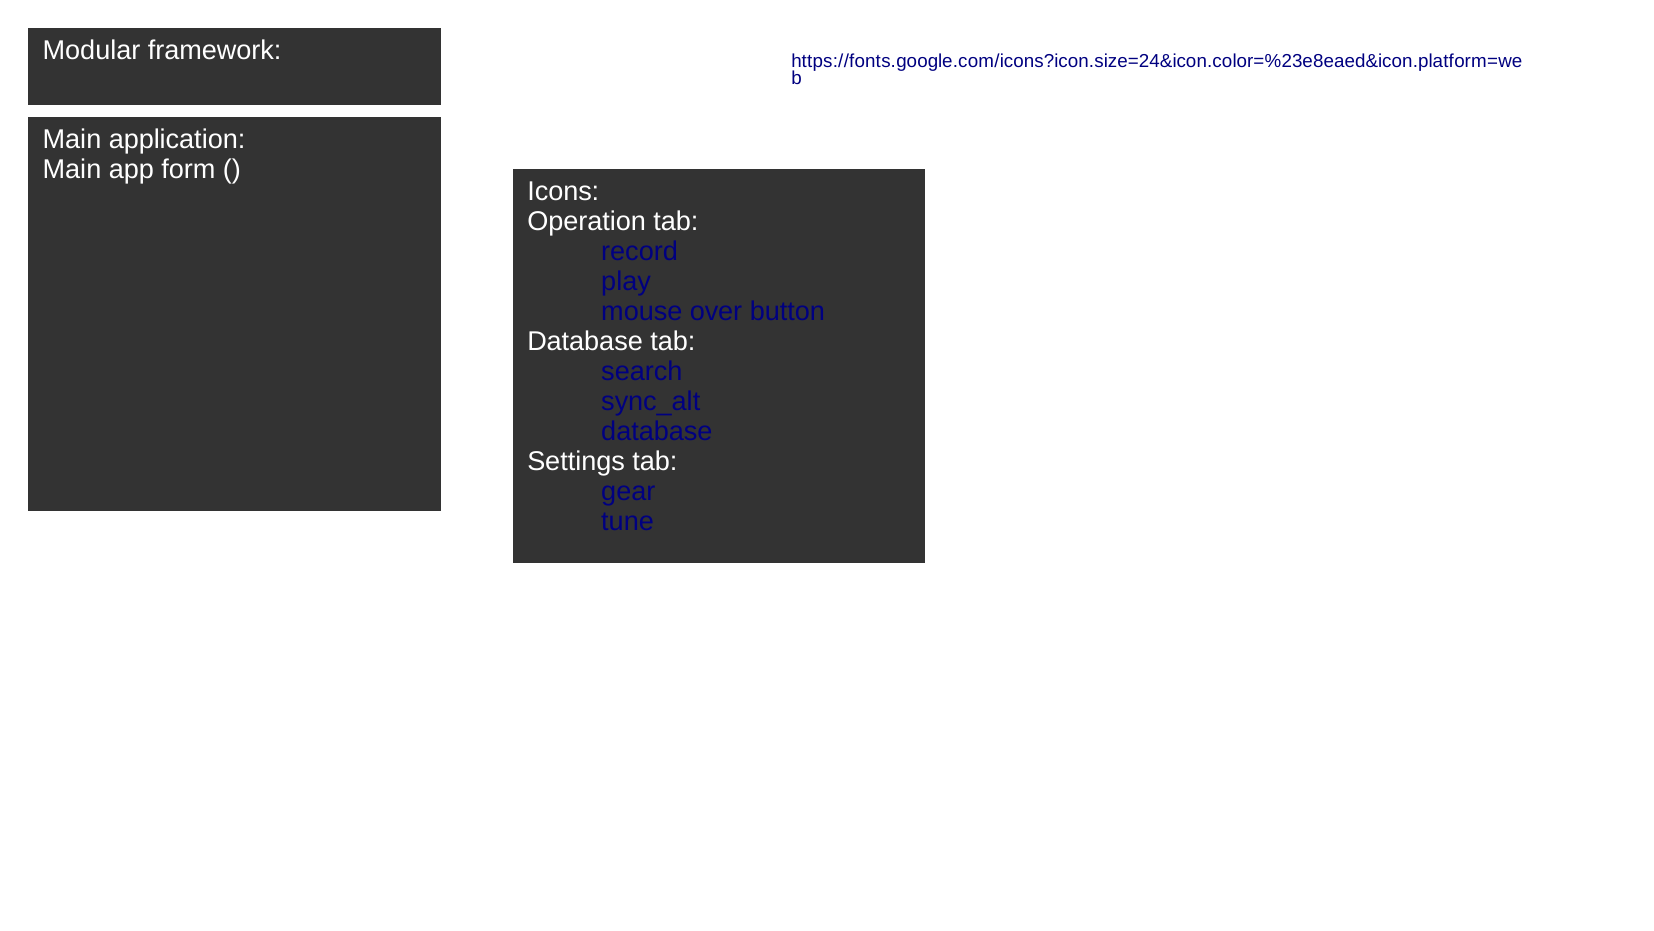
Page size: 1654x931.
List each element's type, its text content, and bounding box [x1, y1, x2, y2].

text_box Main application: Main app form () [27, 116, 442, 512]
text_box https://fonts.google.com/icons?icon.size=24&icon.color=%23e8eaed&icon.platform=web [776, 43, 1539, 101]
text_box Icons: Operation tab: record play mouse over button Database tab: search sync_alt database Settings tab: gear tune [512, 168, 926, 564]
text_box Modular framework: [27, 27, 442, 106]
